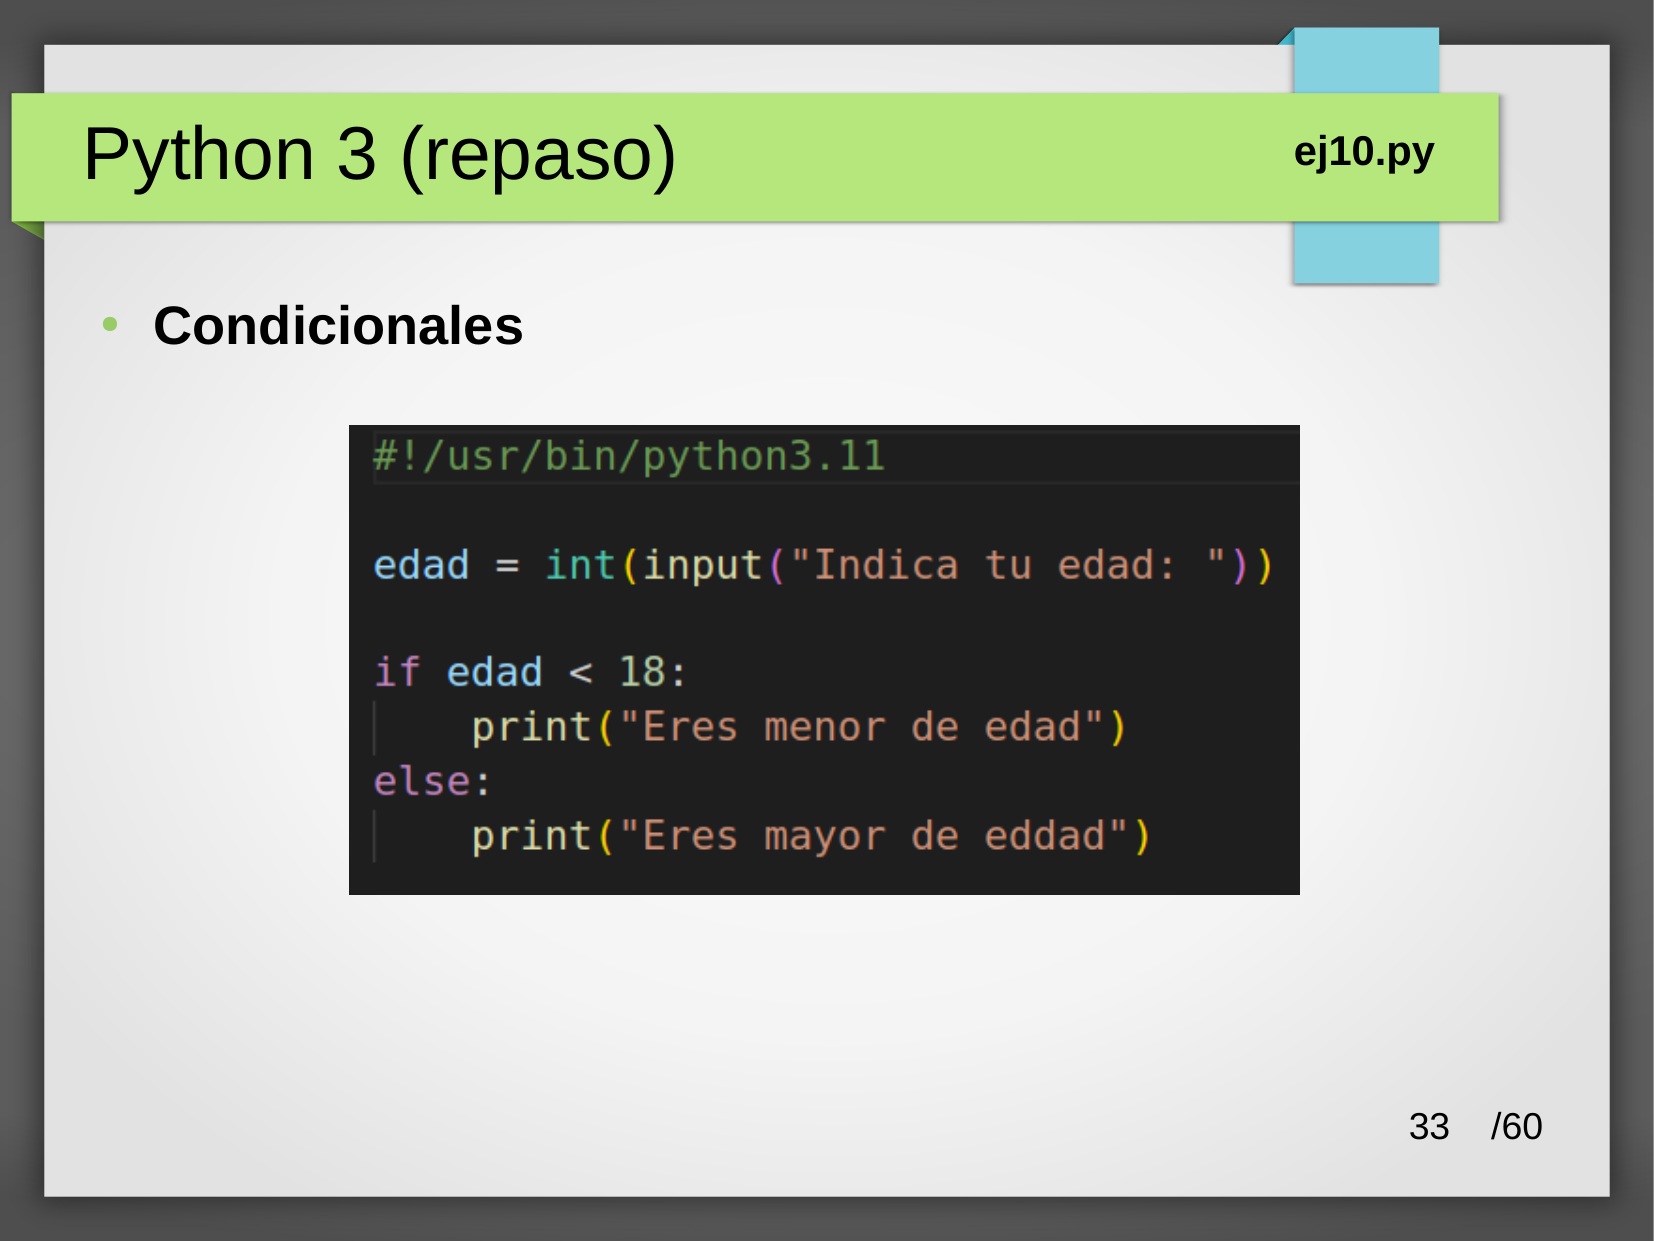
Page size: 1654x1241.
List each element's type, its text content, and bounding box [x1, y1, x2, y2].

picture [0, 0, 1654, 1241]
title Python 3 (repaso) [82, 94, 1264, 213]
list Condicionales [82, 295, 1571, 1015]
text_box ej10.py [1279, 120, 1512, 229]
text_box /60 [1476, 1098, 1644, 1169]
text_box <número> [1393, 1098, 1476, 1169]
